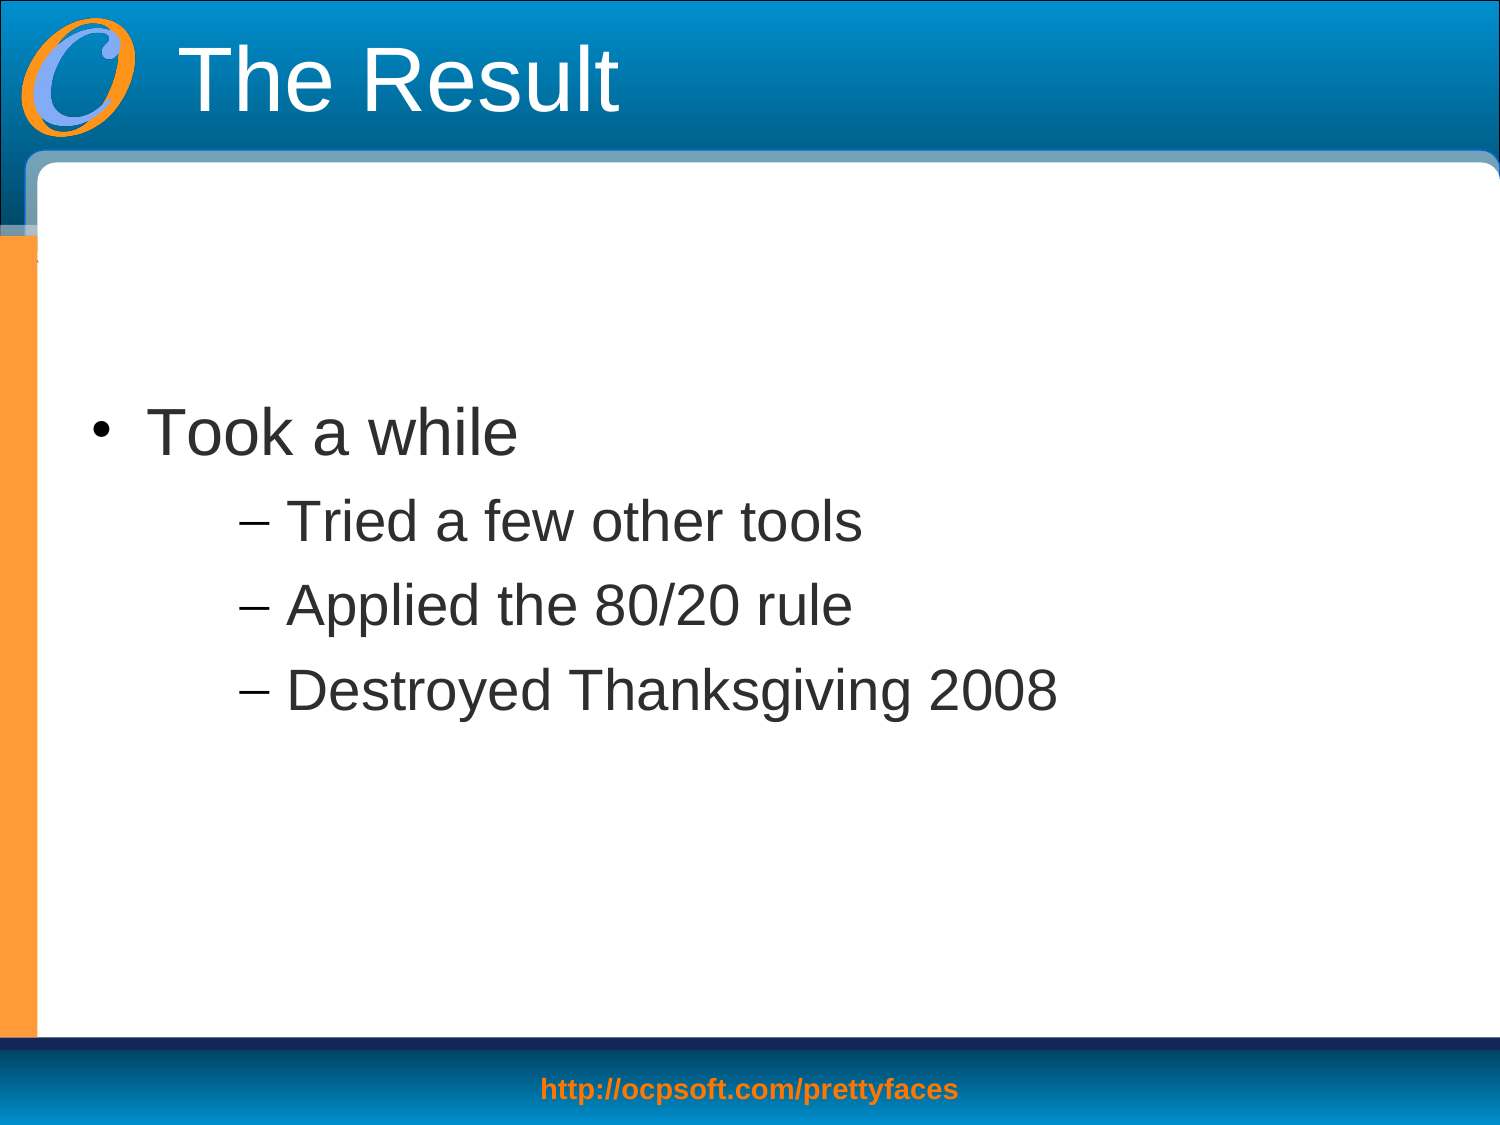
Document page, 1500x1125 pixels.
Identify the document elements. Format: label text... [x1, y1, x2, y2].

title The Result [162, 11, 1463, 138]
list Took a while Tried a few other tools Applied the 80/20 rule Destroyed Thanksgiving 2008 [75, 187, 1425, 1005]
picture [22, 19, 135, 136]
